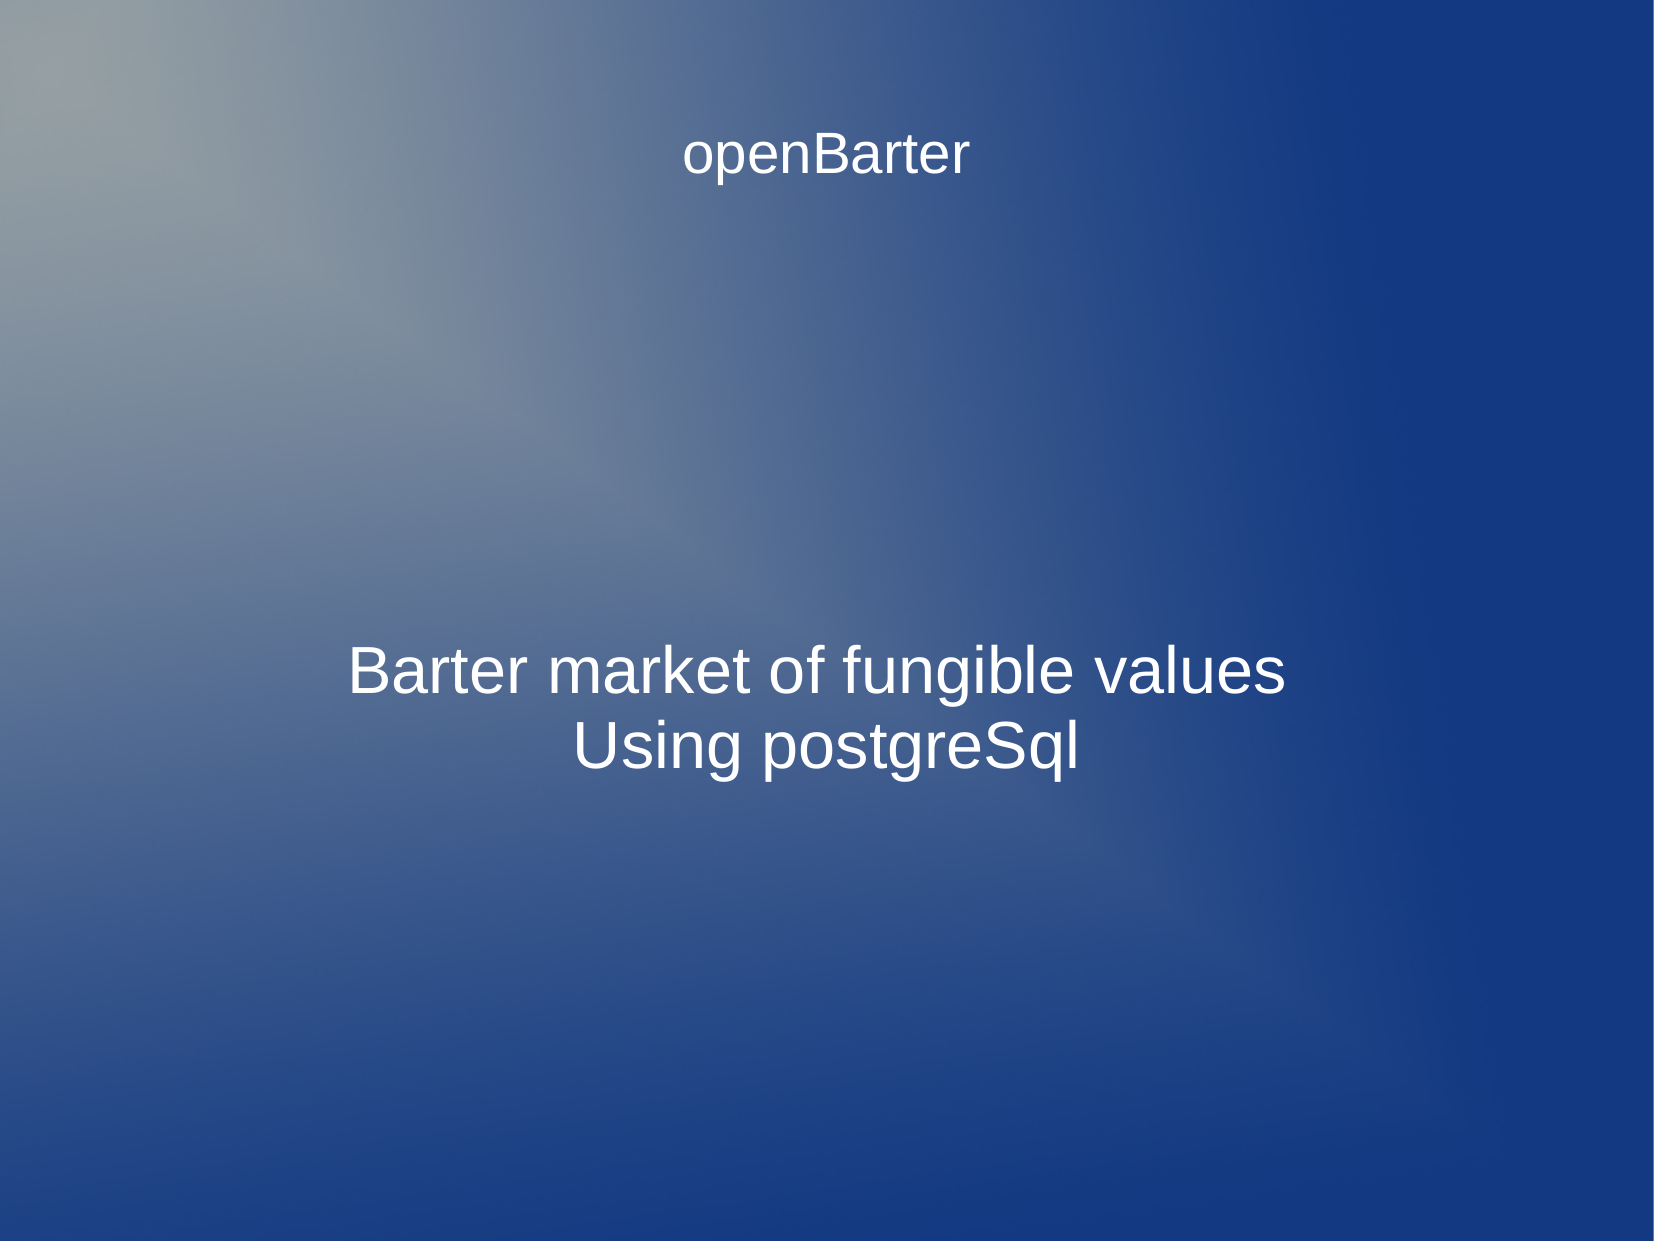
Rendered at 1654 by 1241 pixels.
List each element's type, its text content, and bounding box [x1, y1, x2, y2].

subtitle Barter market of fungible values Using postgreSql [82, 290, 1571, 1052]
picture [0, 0, 1654, 1241]
title openBarter [82, 49, 1571, 257]
